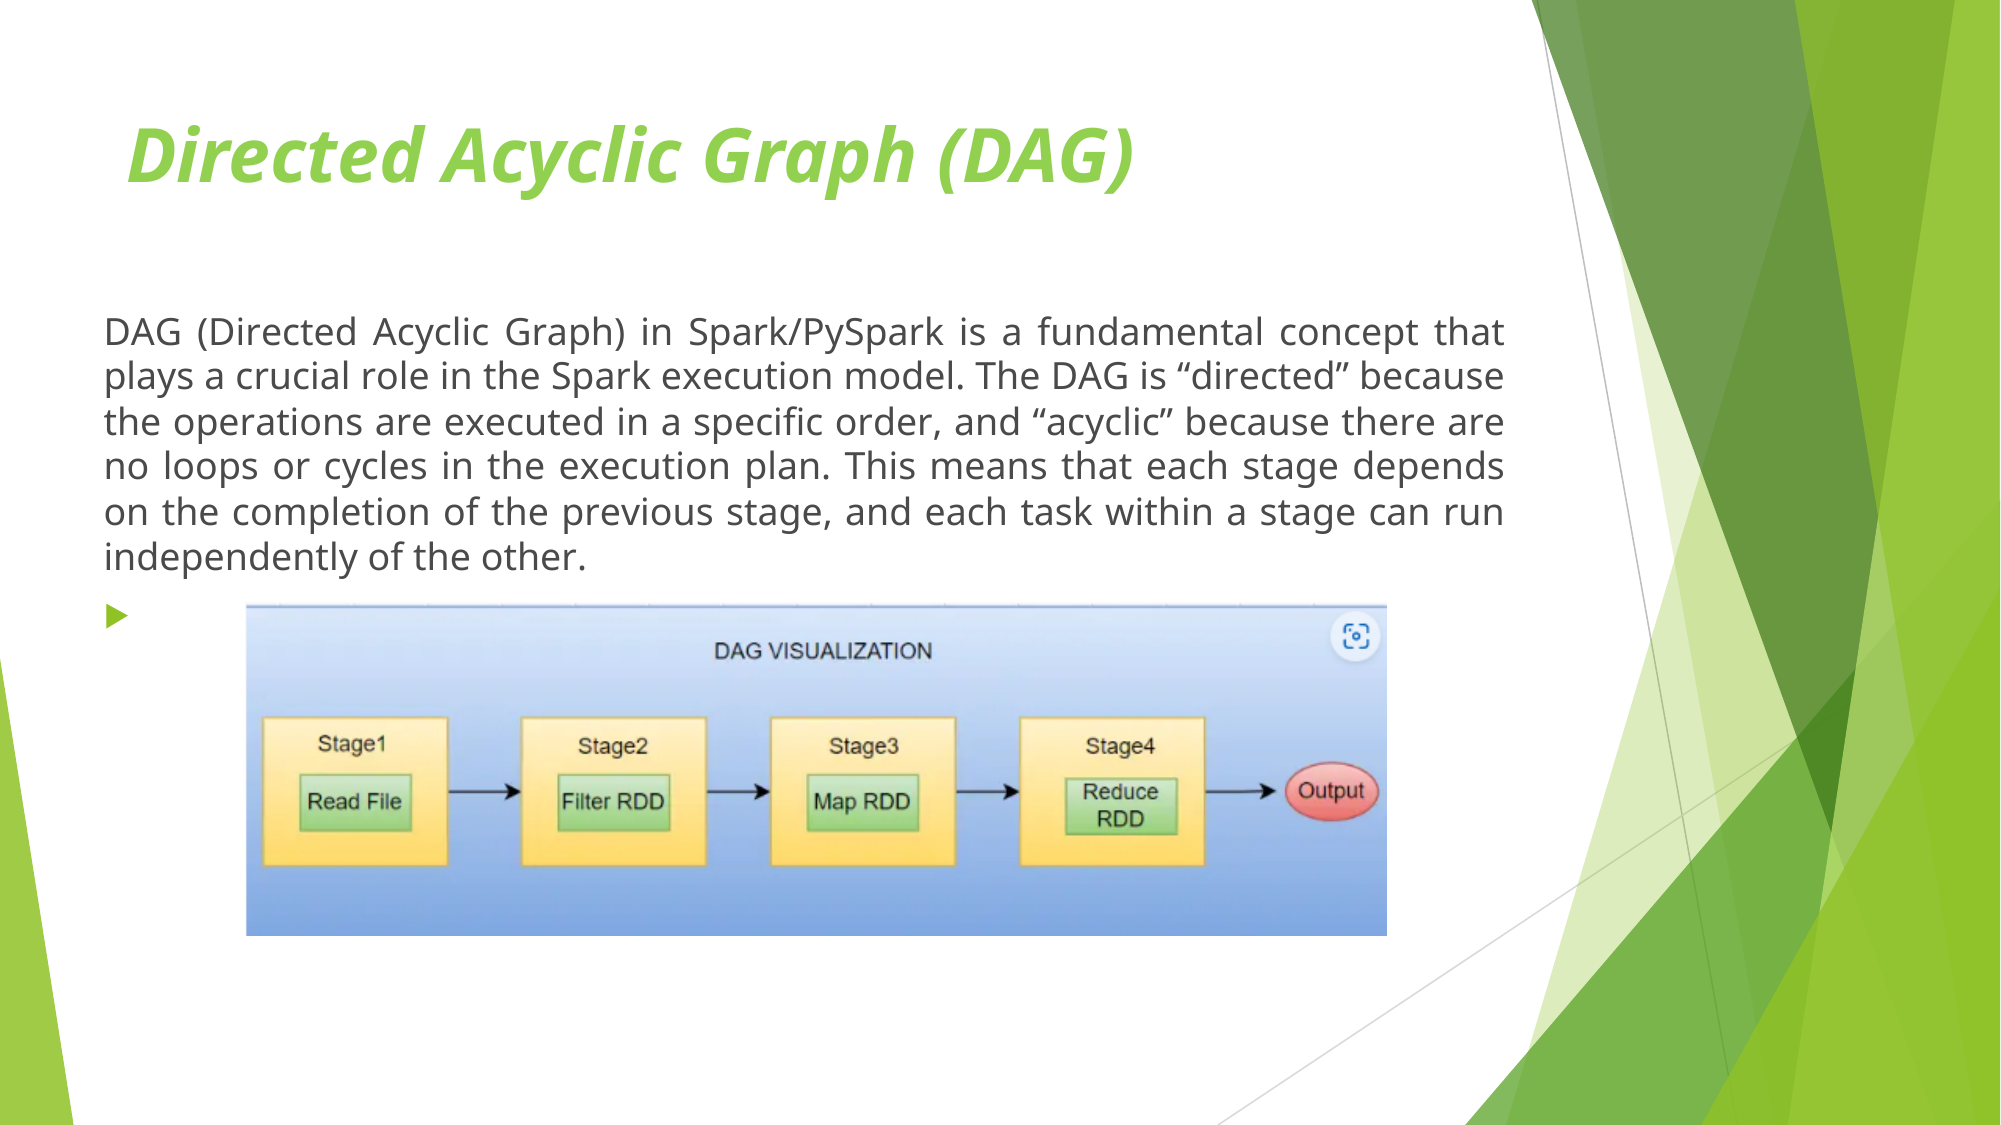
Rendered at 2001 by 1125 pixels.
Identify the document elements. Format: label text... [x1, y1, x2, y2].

picture [245, 602, 1387, 936]
title Directed Acyclic Graph (DAG) [111, 99, 1522, 299]
list DAG (Directed Acyclic Graph) in Spark/PySpark is a fundamental concept that plays a crucial role in the Spark execution model. The DAG is “directed” because the operations are executed in a specific order, and “acyclic” because there are no loops or cycles in the execution plan. This means that each stage depends on the completion of the previous stage, and each task within a stage can run independently of the other. [88, 299, 1522, 992]
